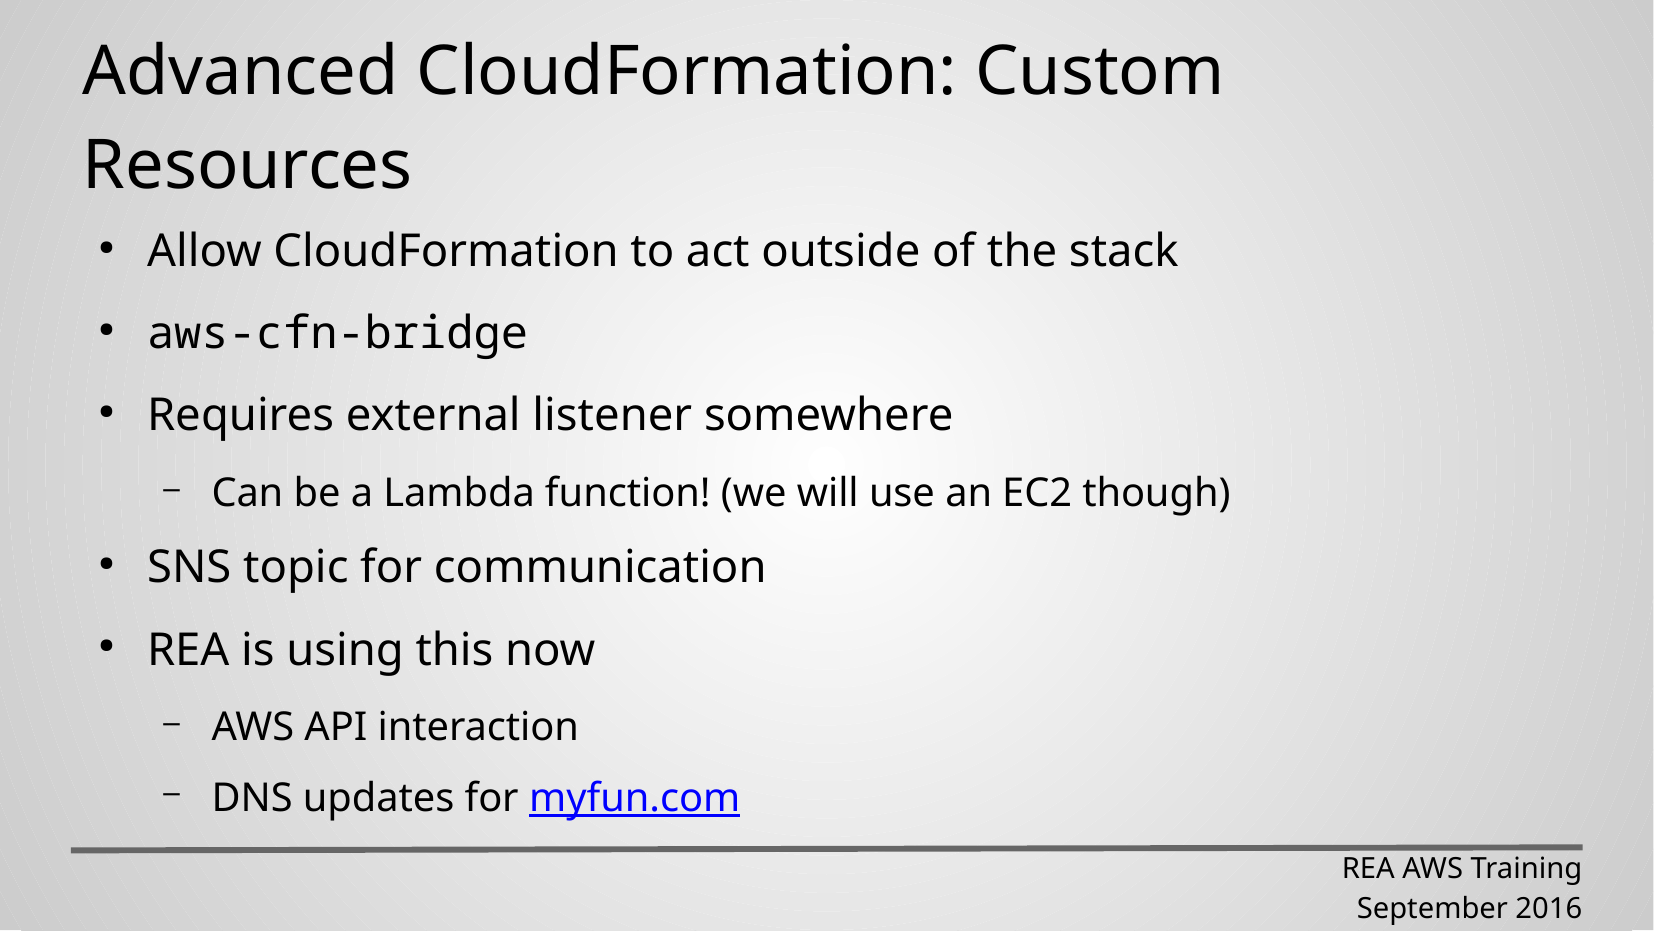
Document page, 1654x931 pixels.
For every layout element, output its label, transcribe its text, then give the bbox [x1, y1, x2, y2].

title Advanced CloudFormation: Custom Resources [82, 34, 1571, 195]
list Allow CloudFormation to act outside of the stack aws-cfn-bridge Requires external listener somewhere Can be a Lambda function! (we will use an EC2 though) SNS topic for communication REA is using this now AWS API interaction DNS updates for myfun.com [82, 217, 1571, 827]
